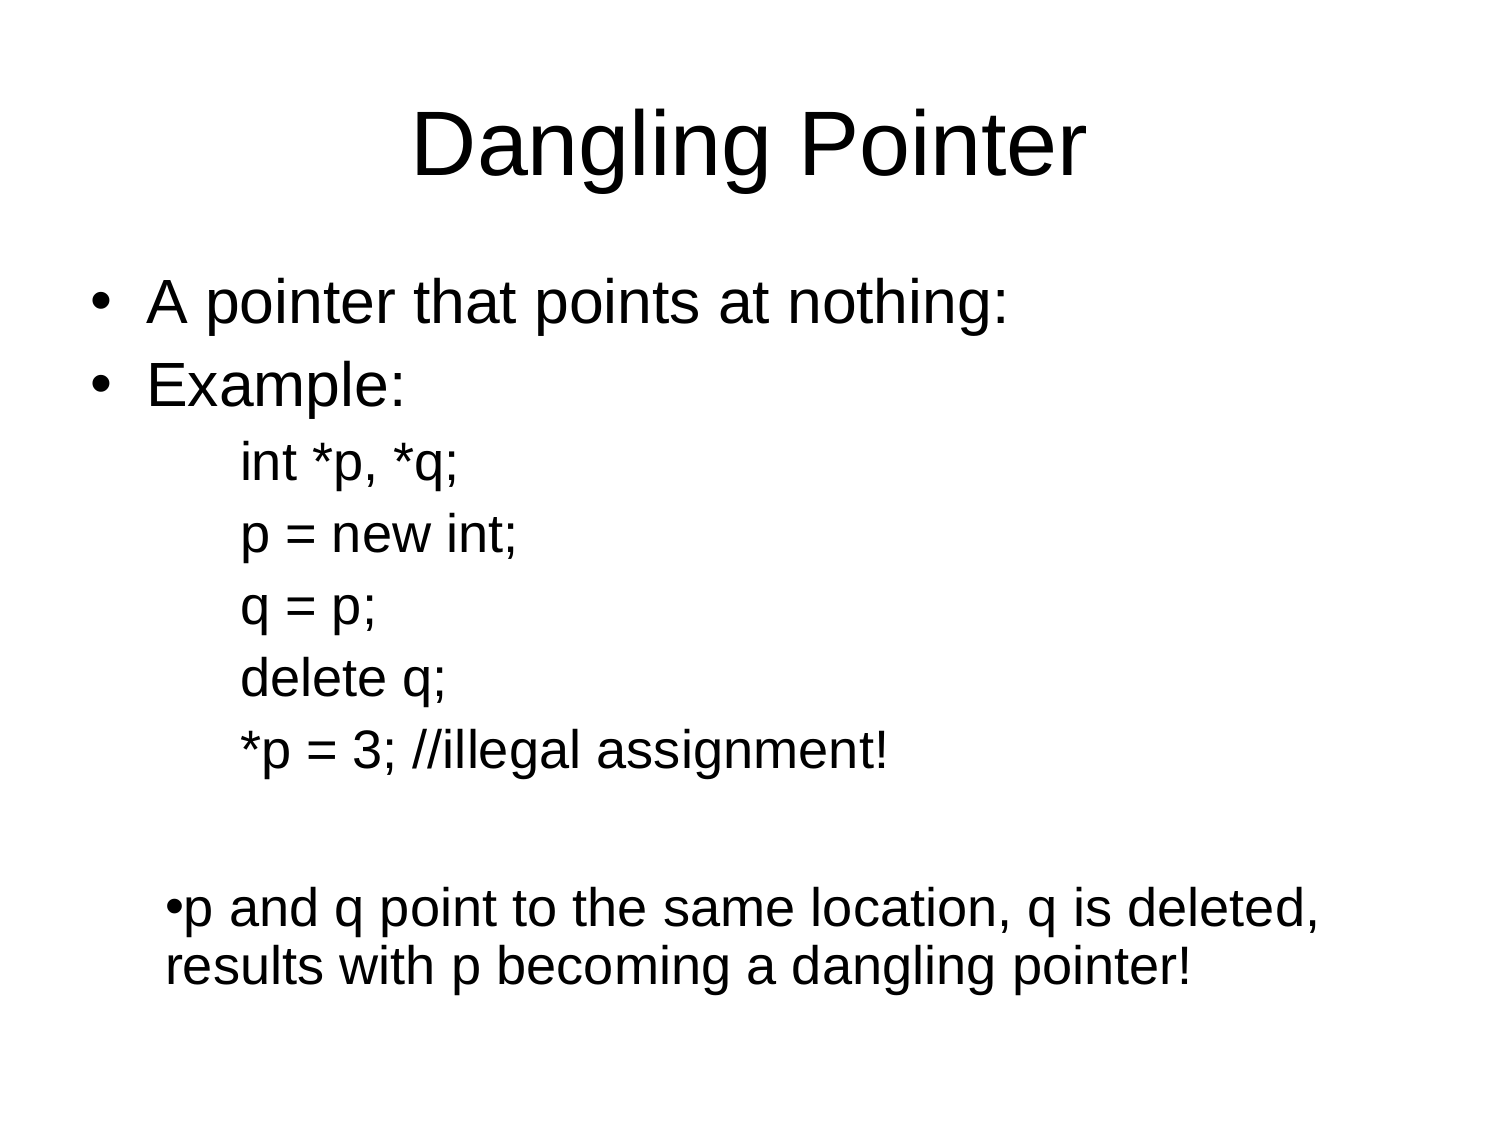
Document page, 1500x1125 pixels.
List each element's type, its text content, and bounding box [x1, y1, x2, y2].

title Dangling Pointer [75, 45, 1426, 233]
list A pointer that points at nothing: Example: int *p, *q; p = new int; q = p; delete q; *p = 3; //illegal assignment! p and q point to the same location, q is deleted, results with p becoming a dangling pointer! [75, 262, 1426, 1005]
